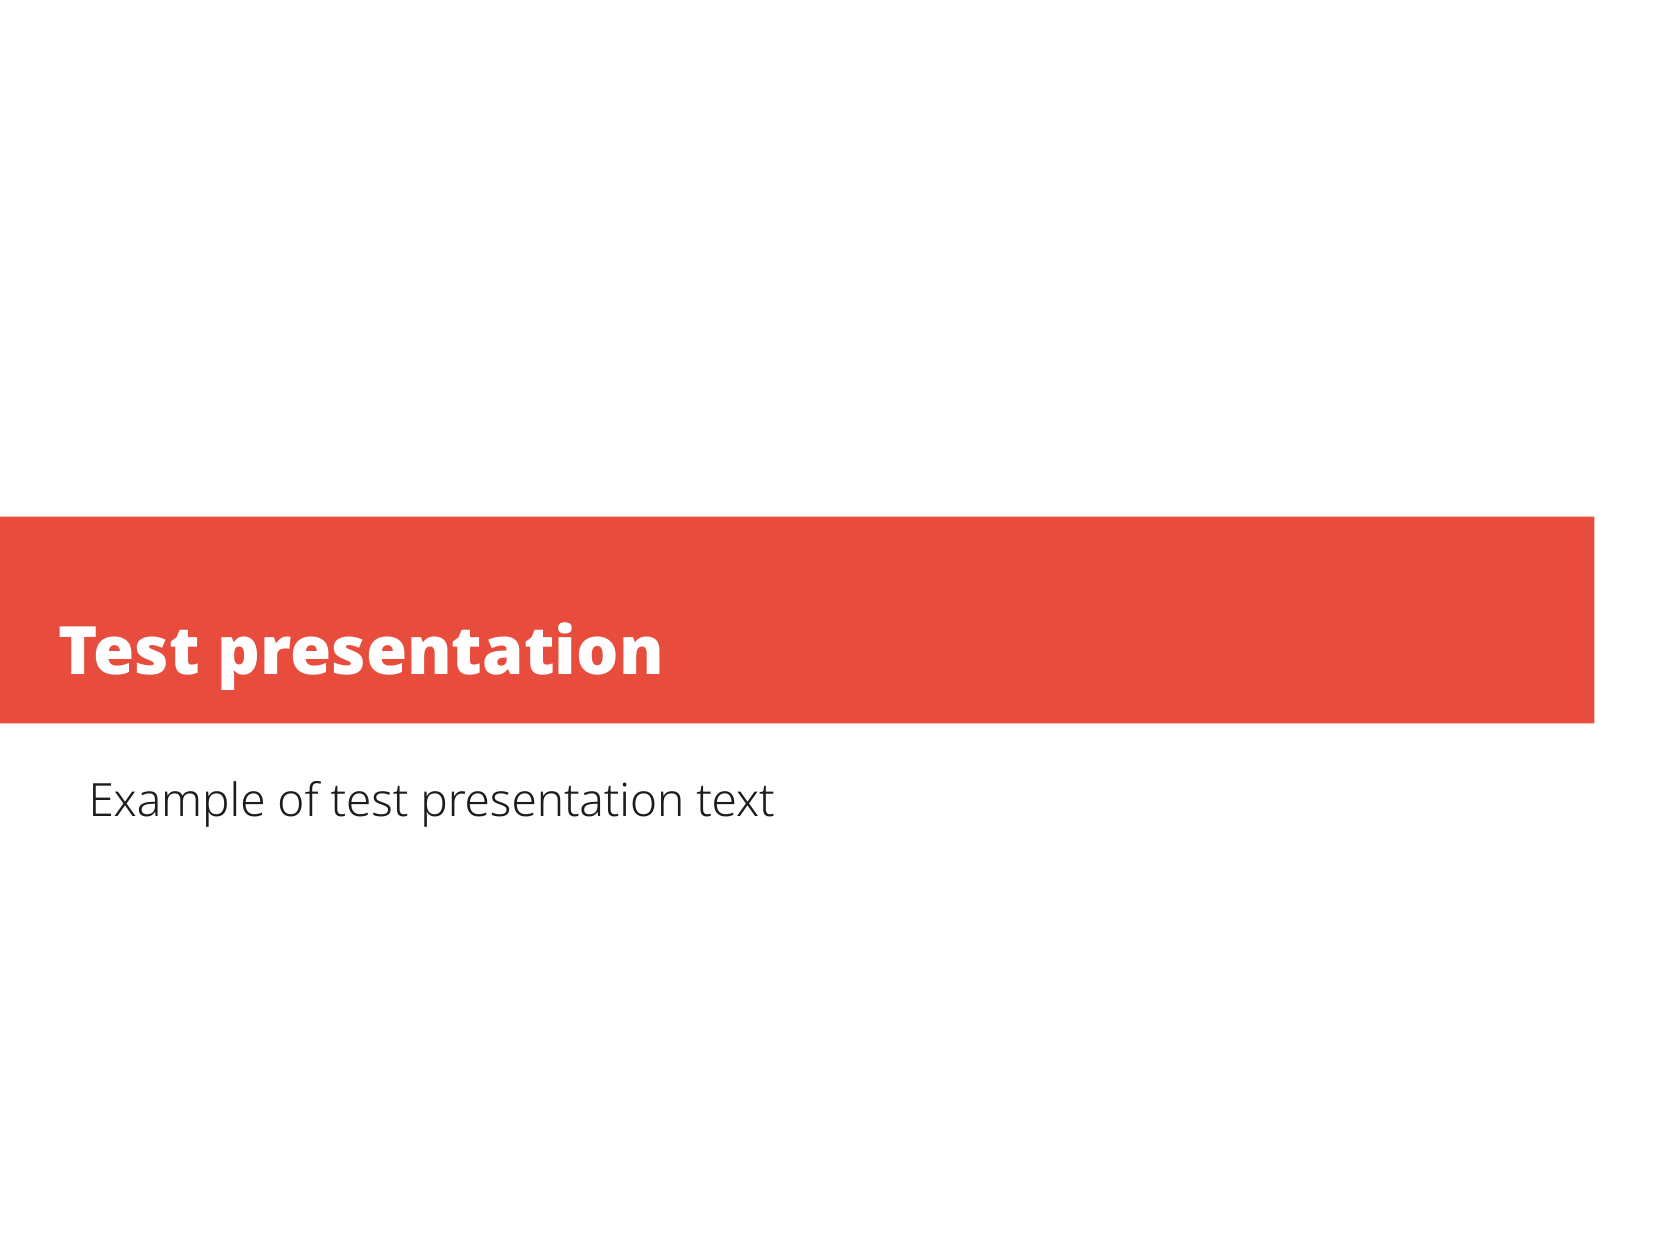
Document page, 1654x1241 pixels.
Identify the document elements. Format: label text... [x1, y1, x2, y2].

title Test presentation [59, 546, 1595, 694]
subtitle Example of test presentation text [88, 767, 1595, 1182]
